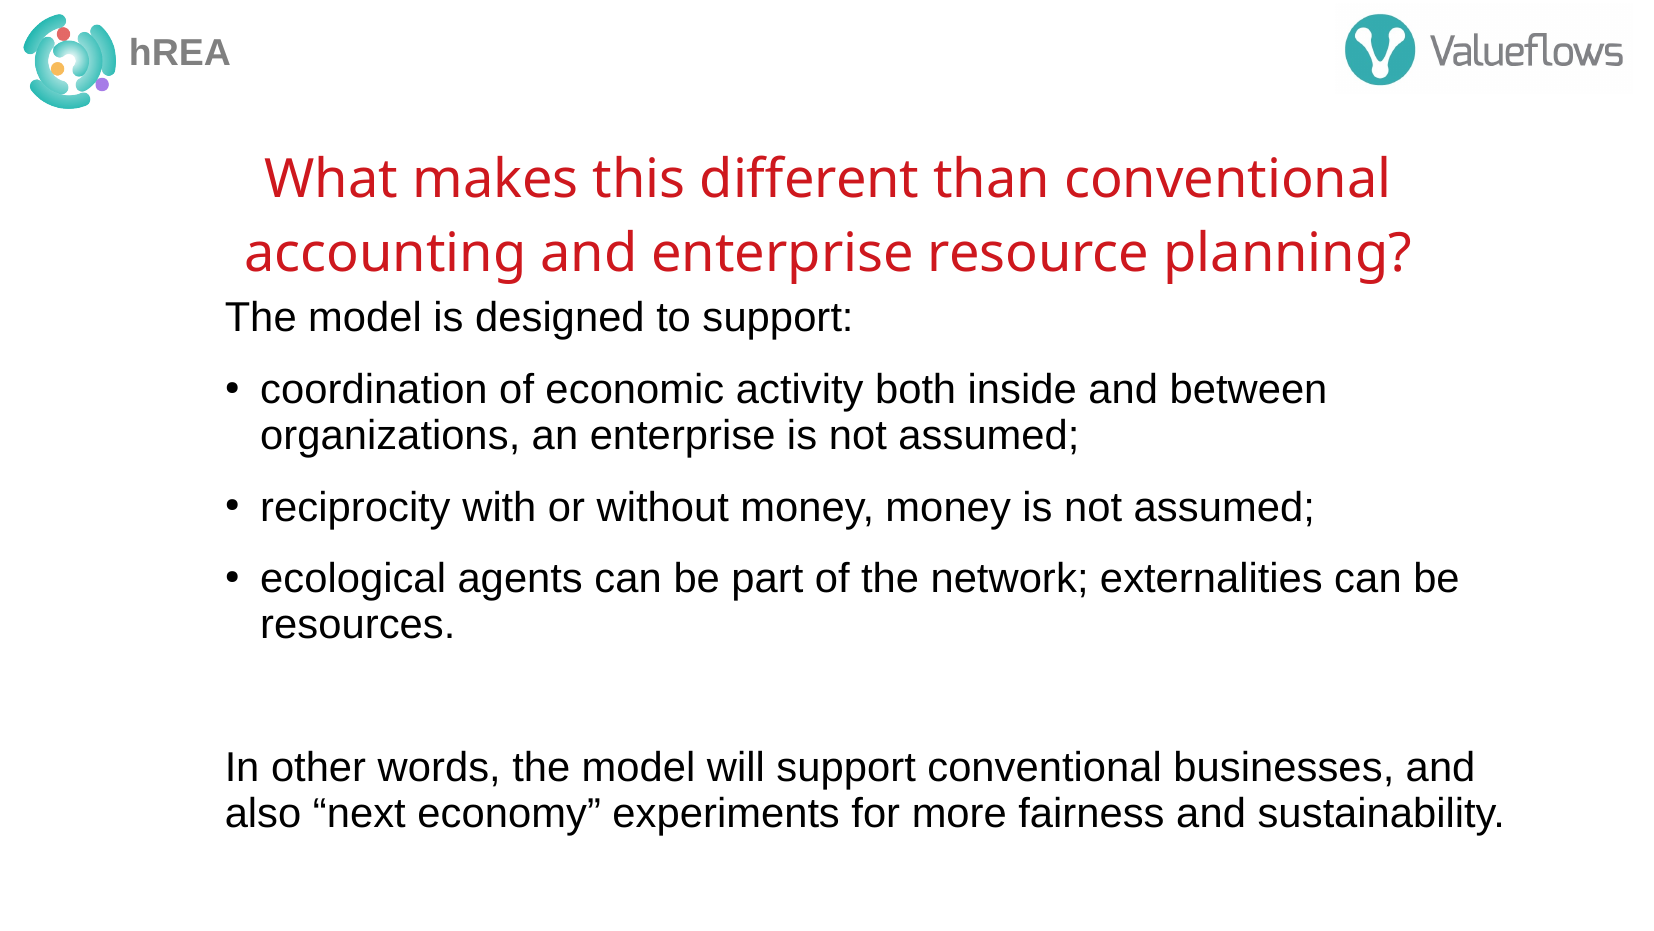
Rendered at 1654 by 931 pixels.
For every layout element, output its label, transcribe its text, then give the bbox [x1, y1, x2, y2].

picture [1335, 3, 1633, 94]
text_box What makes this different than conventional accounting and enterprise resource planning? [119, 132, 1539, 310]
text_box hREA [114, 24, 250, 81]
text_box The model is designed to support: coordination of economic activity both inside and between organizations, an enterprise is not assumed; reciprocity with or without money, money is not assumed; ecological agents can be part of the network; externalities can be resources. In other words, the model will support conventional businesses, and also “next economy” experiments for more fairness and sustainability. [210, 225, 1576, 844]
picture [21, 13, 116, 109]
